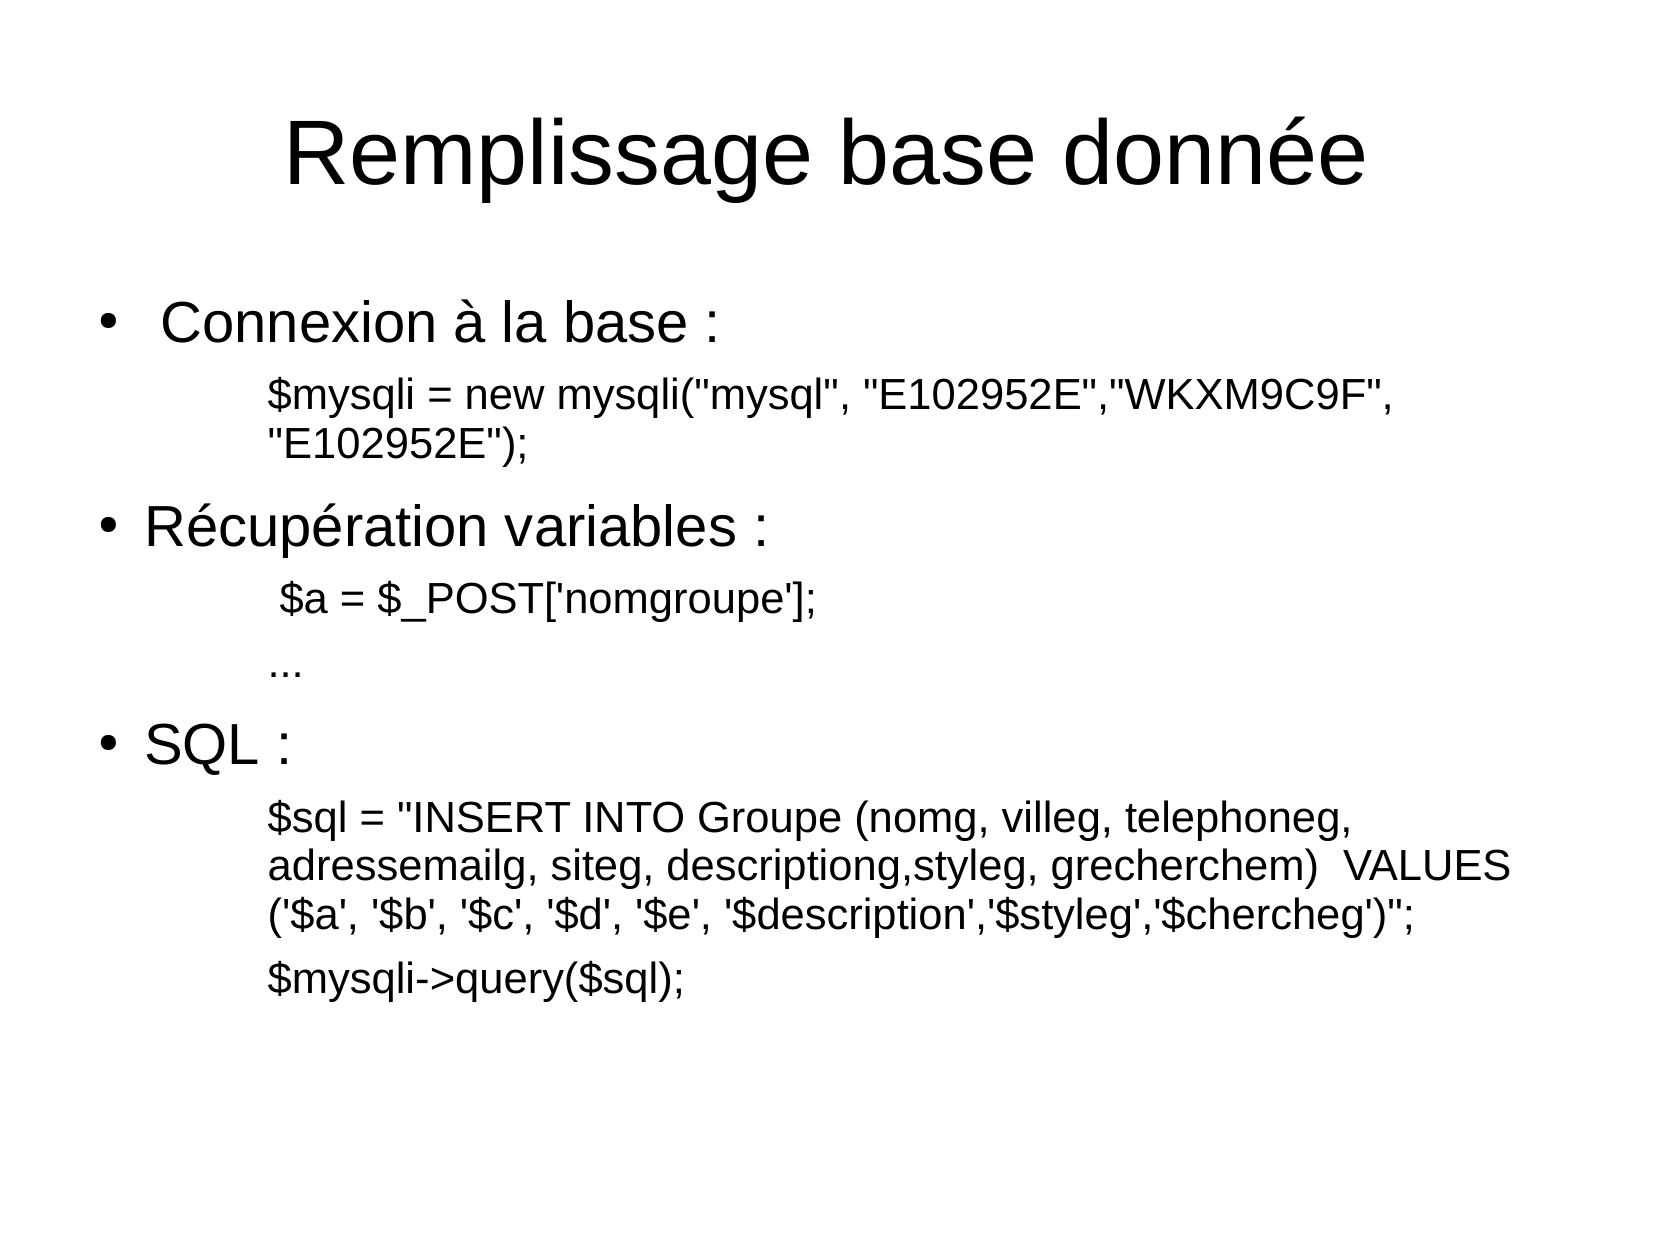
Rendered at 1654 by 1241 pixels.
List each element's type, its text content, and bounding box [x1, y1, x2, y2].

title Remplissage base donnée [82, 49, 1571, 257]
list Connexion à la base : $mysqli = new mysqli("mysql", "E102952E","WKXM9C9F", "E102952E"); Récupération variables : $a = $_POST['nomgroupe']; ... SQL : $sql = "INSERT INTO Groupe (nomg, villeg, telephoneg, adressemailg, siteg, descriptiong,styleg, grecherchem) VALUES ('$a', '$b', '$c', '$d', '$e', '$description','$styleg','$chercheg')"; $mysqli->query($sql); [82, 290, 1571, 1010]
